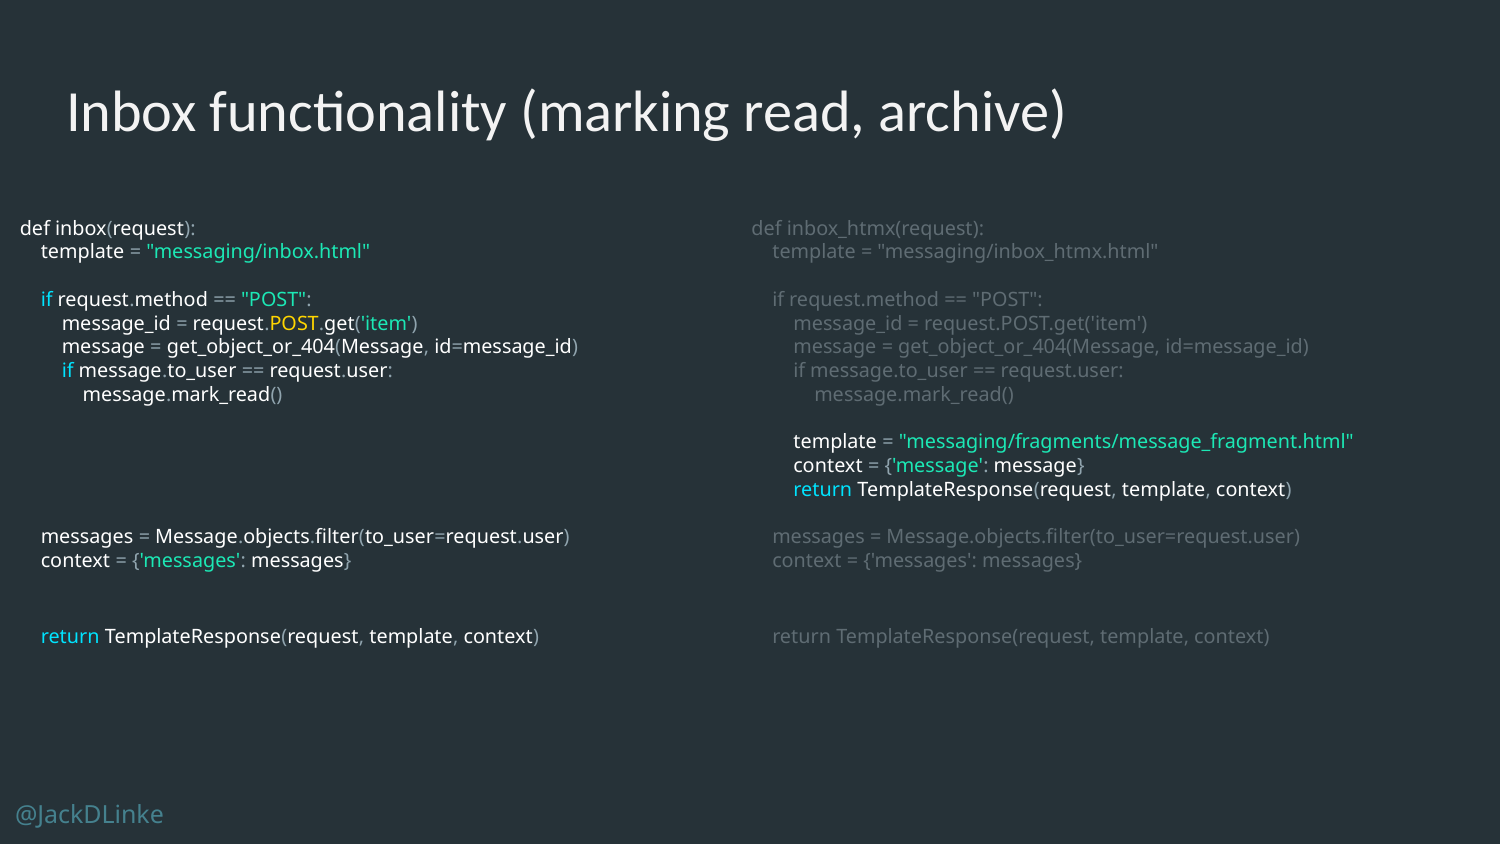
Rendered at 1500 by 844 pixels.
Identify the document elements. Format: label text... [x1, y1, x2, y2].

text_box def inbox(request): template = "messaging/inbox.html" if request.method == "POST": message_id = request.POST.get('item') message = get_object_or_404(Message, id=message_id) if message.to_user == request.user: message.mark_read() messages = Message.objects.filter(to_user=request.user) context = {'messages': messages} return TemplateResponse(request, template, context) [4, 200, 736, 687]
title Inbox functionality (marking read, archive) [51, 72, 1449, 167]
text_box def inbox_htmx(request): template = "messaging/inbox_htmx.html" if request.method == "POST": message_id = request.POST.get('item') message = get_object_or_404(Message, id=message_id) if message.to_user == request.user: message.mark_read() template = "messaging/fragments/message_fragment.html" context = {'message': message} return TemplateResponse(request, template, context) messages = Message.objects.filter(to_user=request.user) context = {'messages': messages} return TemplateResponse(request, template, context) [736, 200, 1500, 687]
